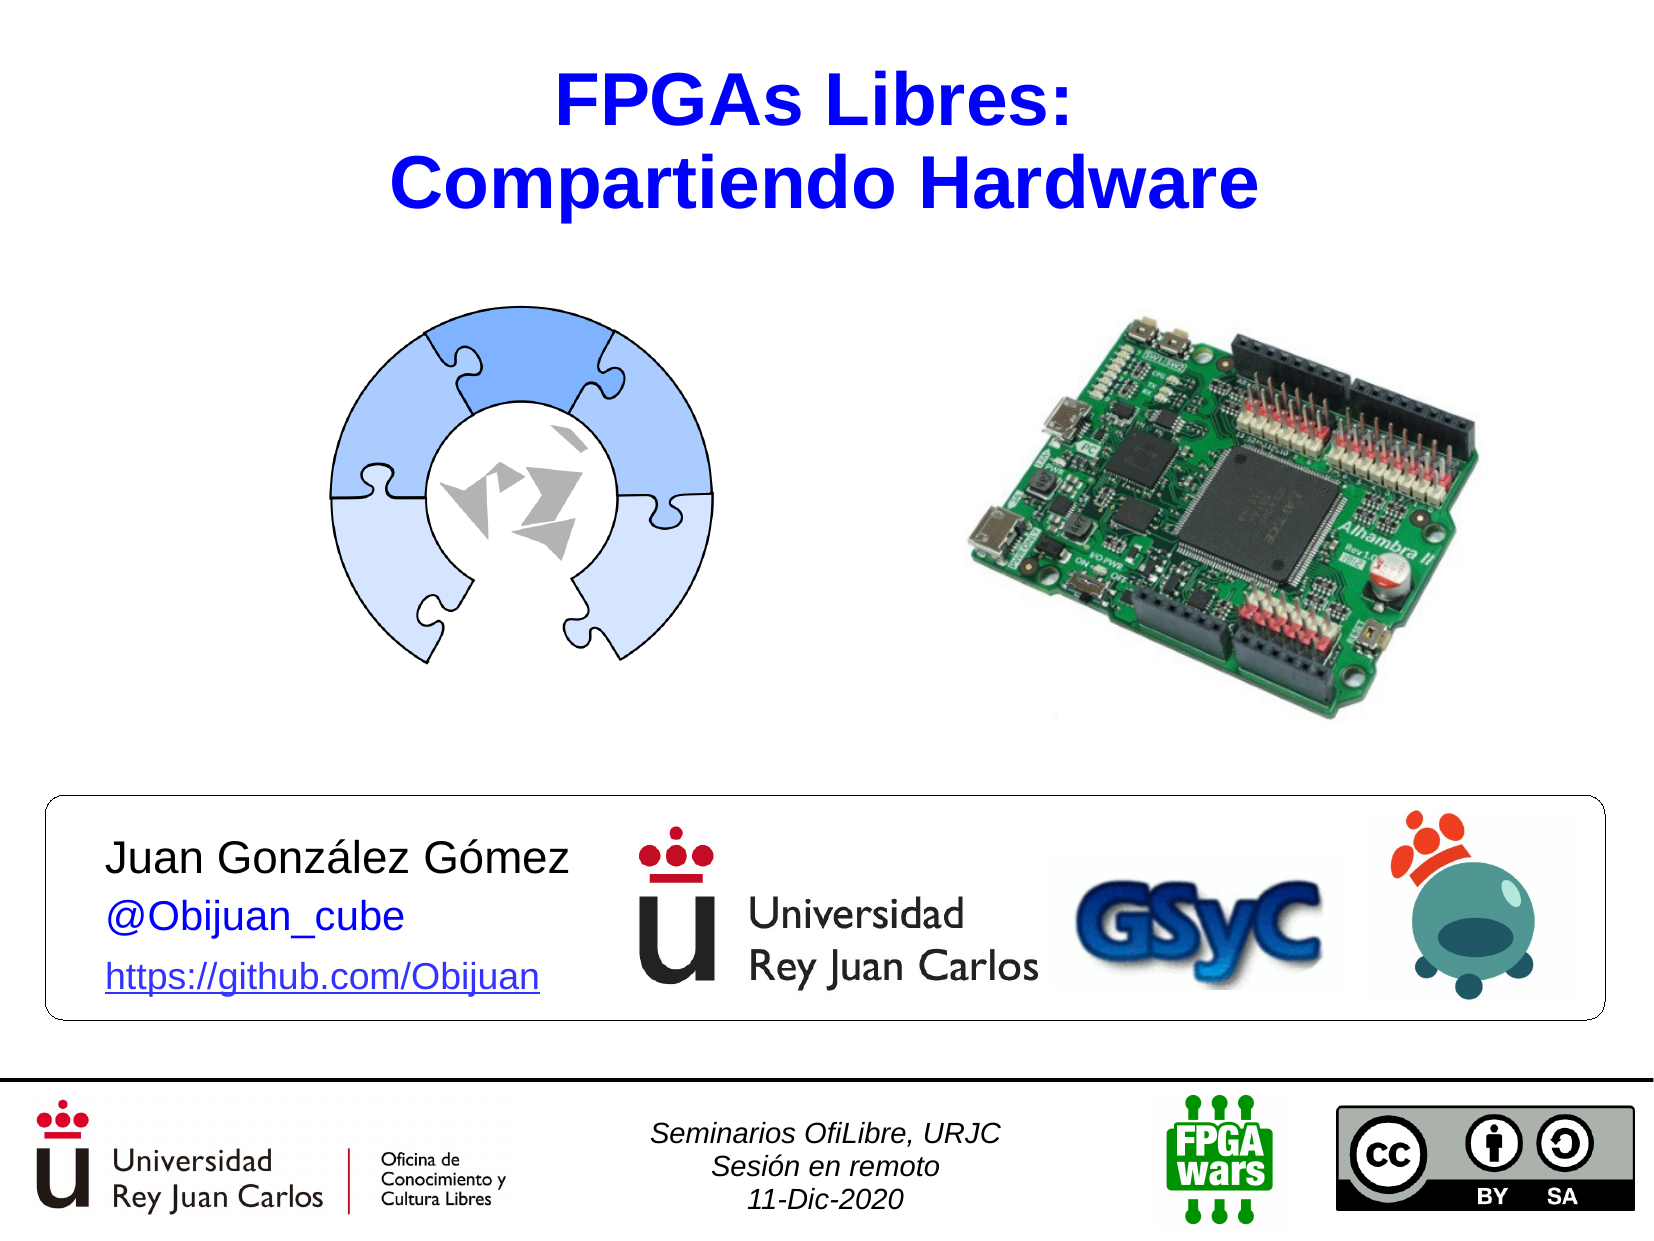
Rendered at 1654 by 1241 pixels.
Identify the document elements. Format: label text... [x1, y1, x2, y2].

text_box Seminarios OfiLibre, URJC Sesión en remoto 11-Dic-2020 [586, 1110, 1066, 1224]
title FPGAs Libres: Compartiendo Hardware [165, 30, 1486, 253]
picture [1365, 810, 1576, 1006]
text_box @Obijuan_cube [90, 885, 451, 961]
picture [1336, 1094, 1636, 1221]
picture [325, 301, 721, 676]
text_box https://github.com/Obijuan [90, 948, 556, 1006]
picture [30, 1094, 512, 1216]
picture [1155, 1094, 1291, 1230]
picture [945, 299, 1501, 740]
text_box Juan González Gómez [90, 825, 601, 916]
text_box [45, 795, 1606, 1021]
picture [612, 809, 1346, 1006]
